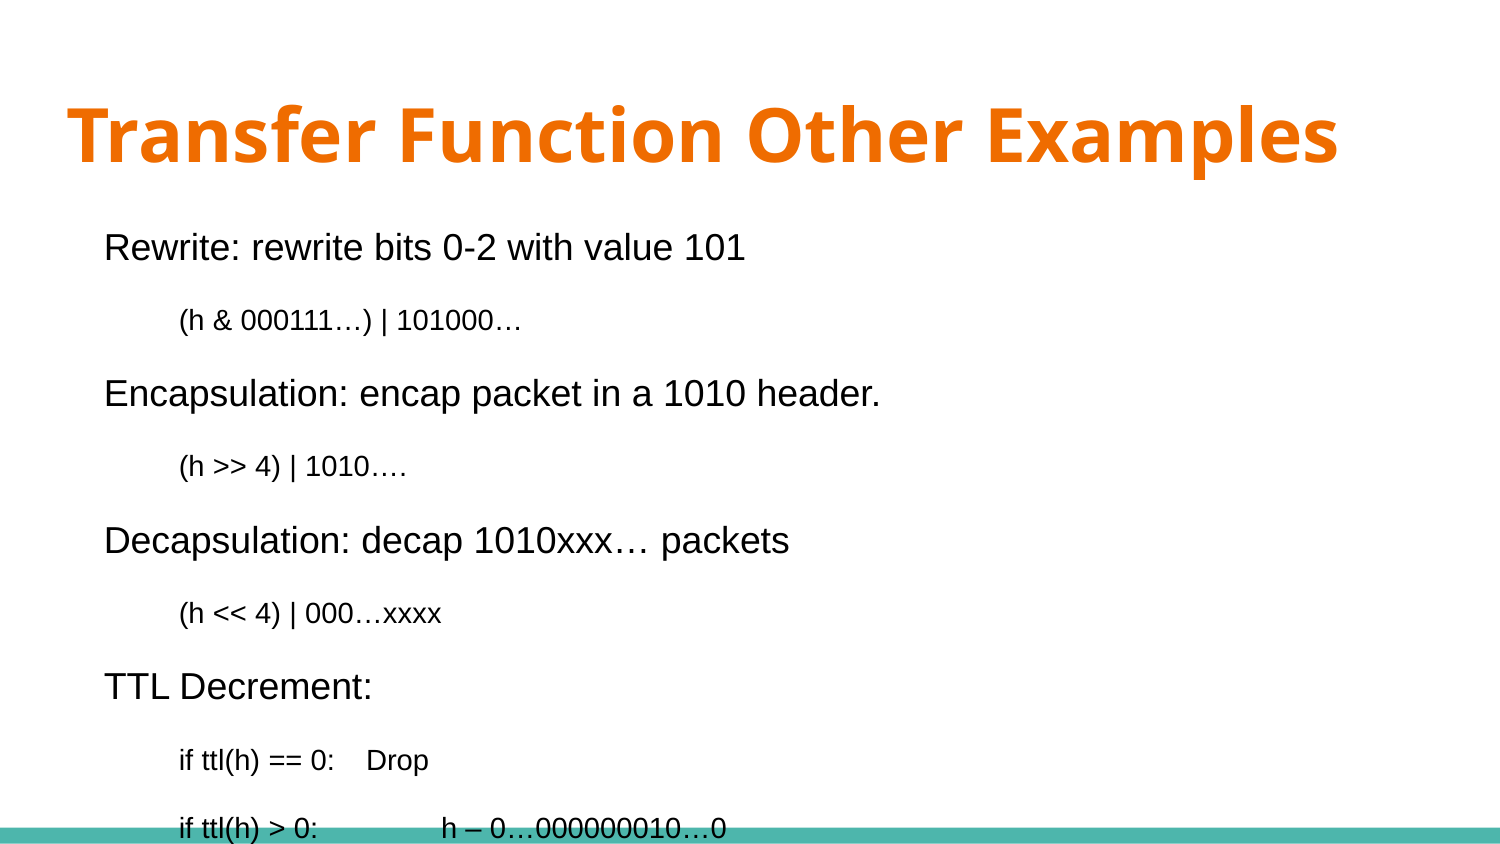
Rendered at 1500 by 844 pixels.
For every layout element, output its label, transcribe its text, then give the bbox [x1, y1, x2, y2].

list Rewrite: rewrite bits 0-2 with value 101 (h & 000111…) | 101000… Encapsulation: encap packet in a 1010 header. (h >> 4) | 1010…. Decapsulation: decap 1010xxx… packets (h << 4) | 000…xxxx TTL Decrement: if ttl(h) == 0: Drop if ttl(h) > 0: h – 0…000000010…0 Load Balancing: LB(h,p) = {(h,P1),…(h,Pn)} [51, 207, 1449, 750]
title Transfer Function Other Examples [51, 72, 1449, 189]
